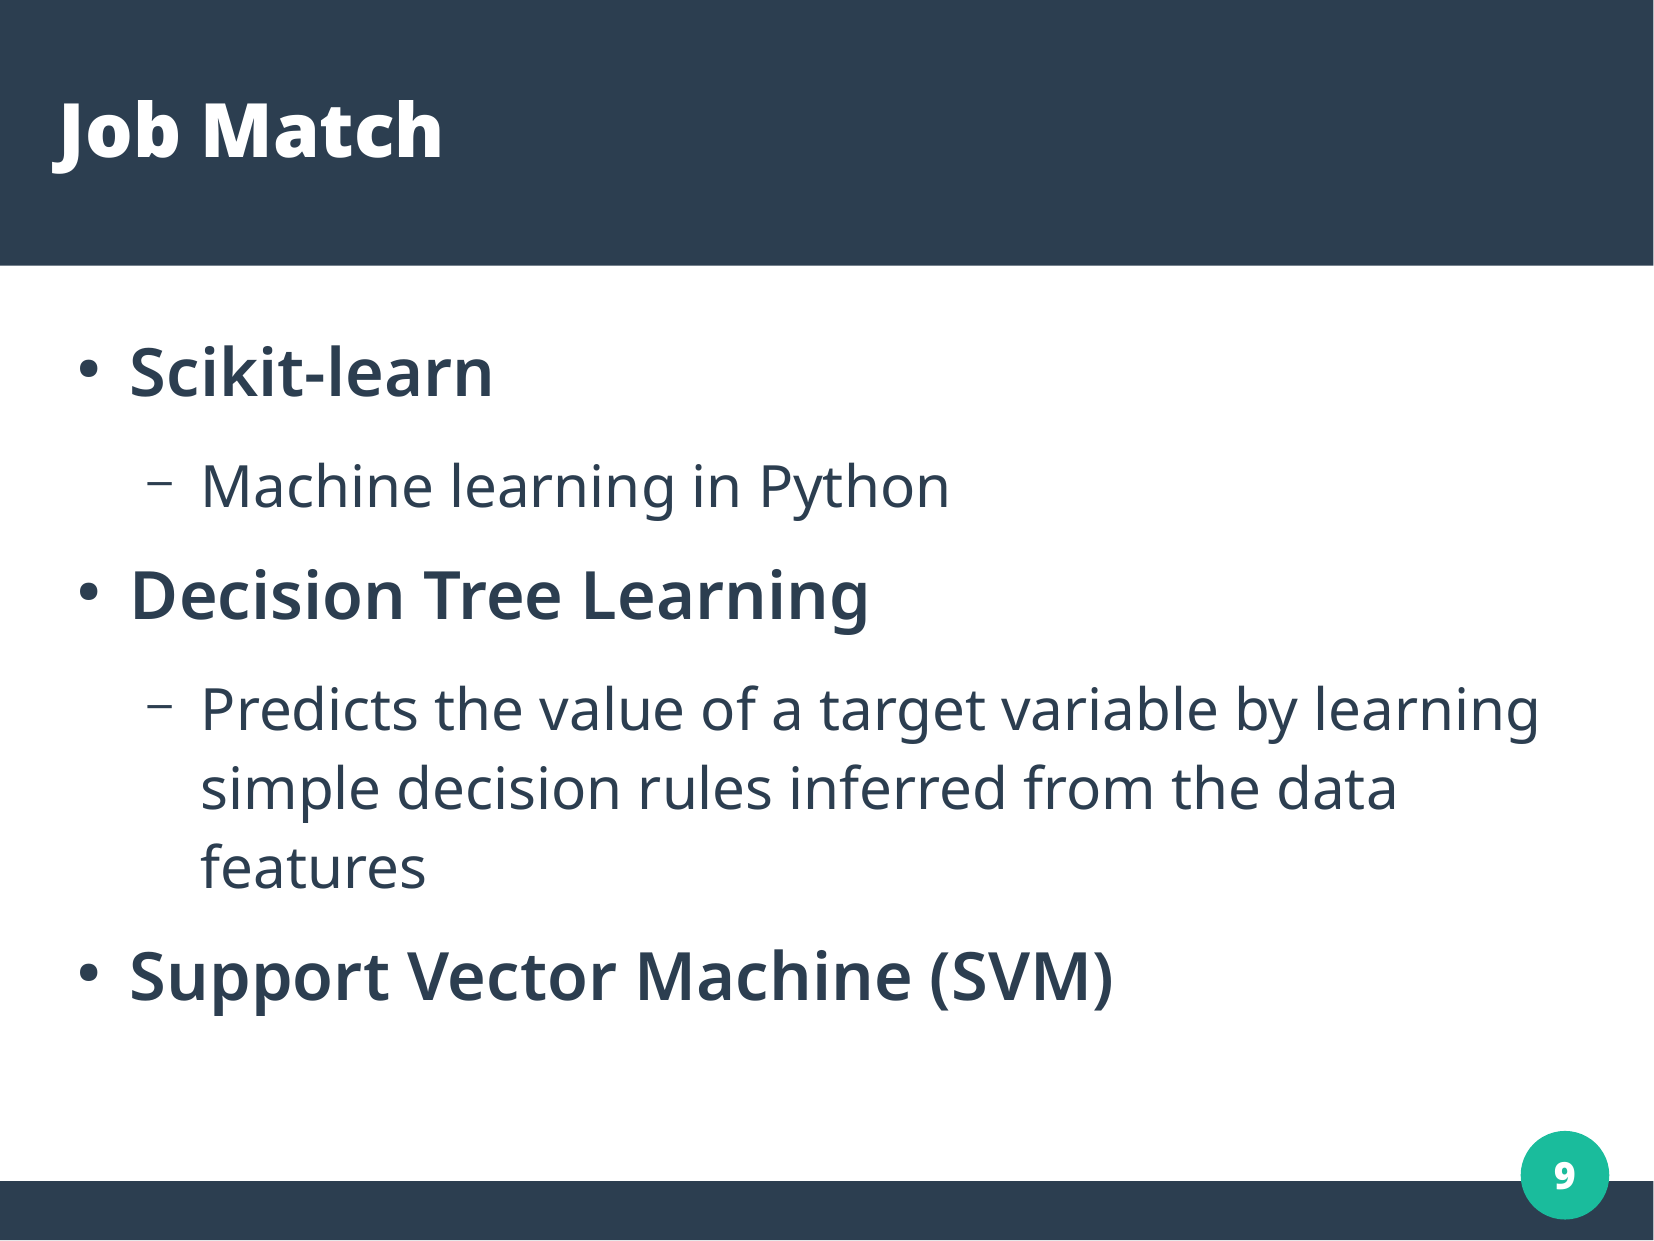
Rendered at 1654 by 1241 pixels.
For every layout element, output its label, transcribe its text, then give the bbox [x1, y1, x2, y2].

title Job Match [59, 49, 1595, 207]
list Scikit-learn Machine learning in Python Decision Tree Learning Predicts the value of a target variable by learning simple decision rules inferred from the data features Support Vector Machine (SVM) [59, 324, 1595, 1152]
